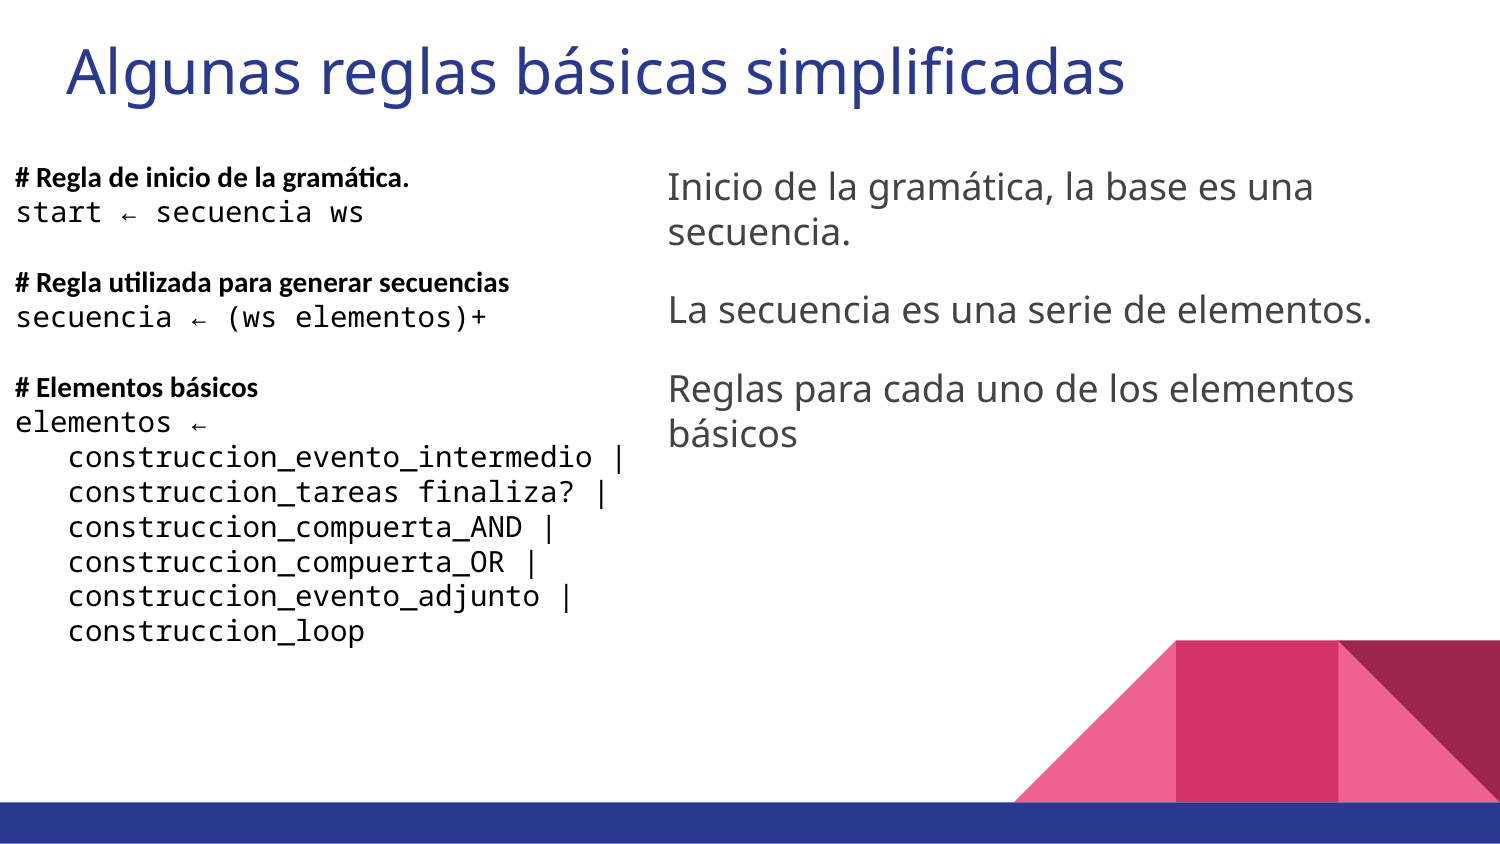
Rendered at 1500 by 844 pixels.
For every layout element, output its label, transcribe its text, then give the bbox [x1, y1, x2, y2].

text_box # Regla de inicio de la gramática. start ← secuencia ws # Regla utilizada para generar secuencias secuencia ← (ws elementos)+ # Elementos básicos elementos ← construccion_evento_intermedio | construccion_tareas finaliza? | construccion_compuerta_AND | construccion_compuerta_OR | construccion_evento_adjunto | construccion_loop [0, 156, 652, 649]
list Inicio de la gramática, la base es una secuencia. La secuencia es una serie de elementos. Reglas para cada uno de los elementos básicos [652, 147, 1484, 696]
title Algunas reglas básicas simplificadas [51, 17, 1449, 117]
